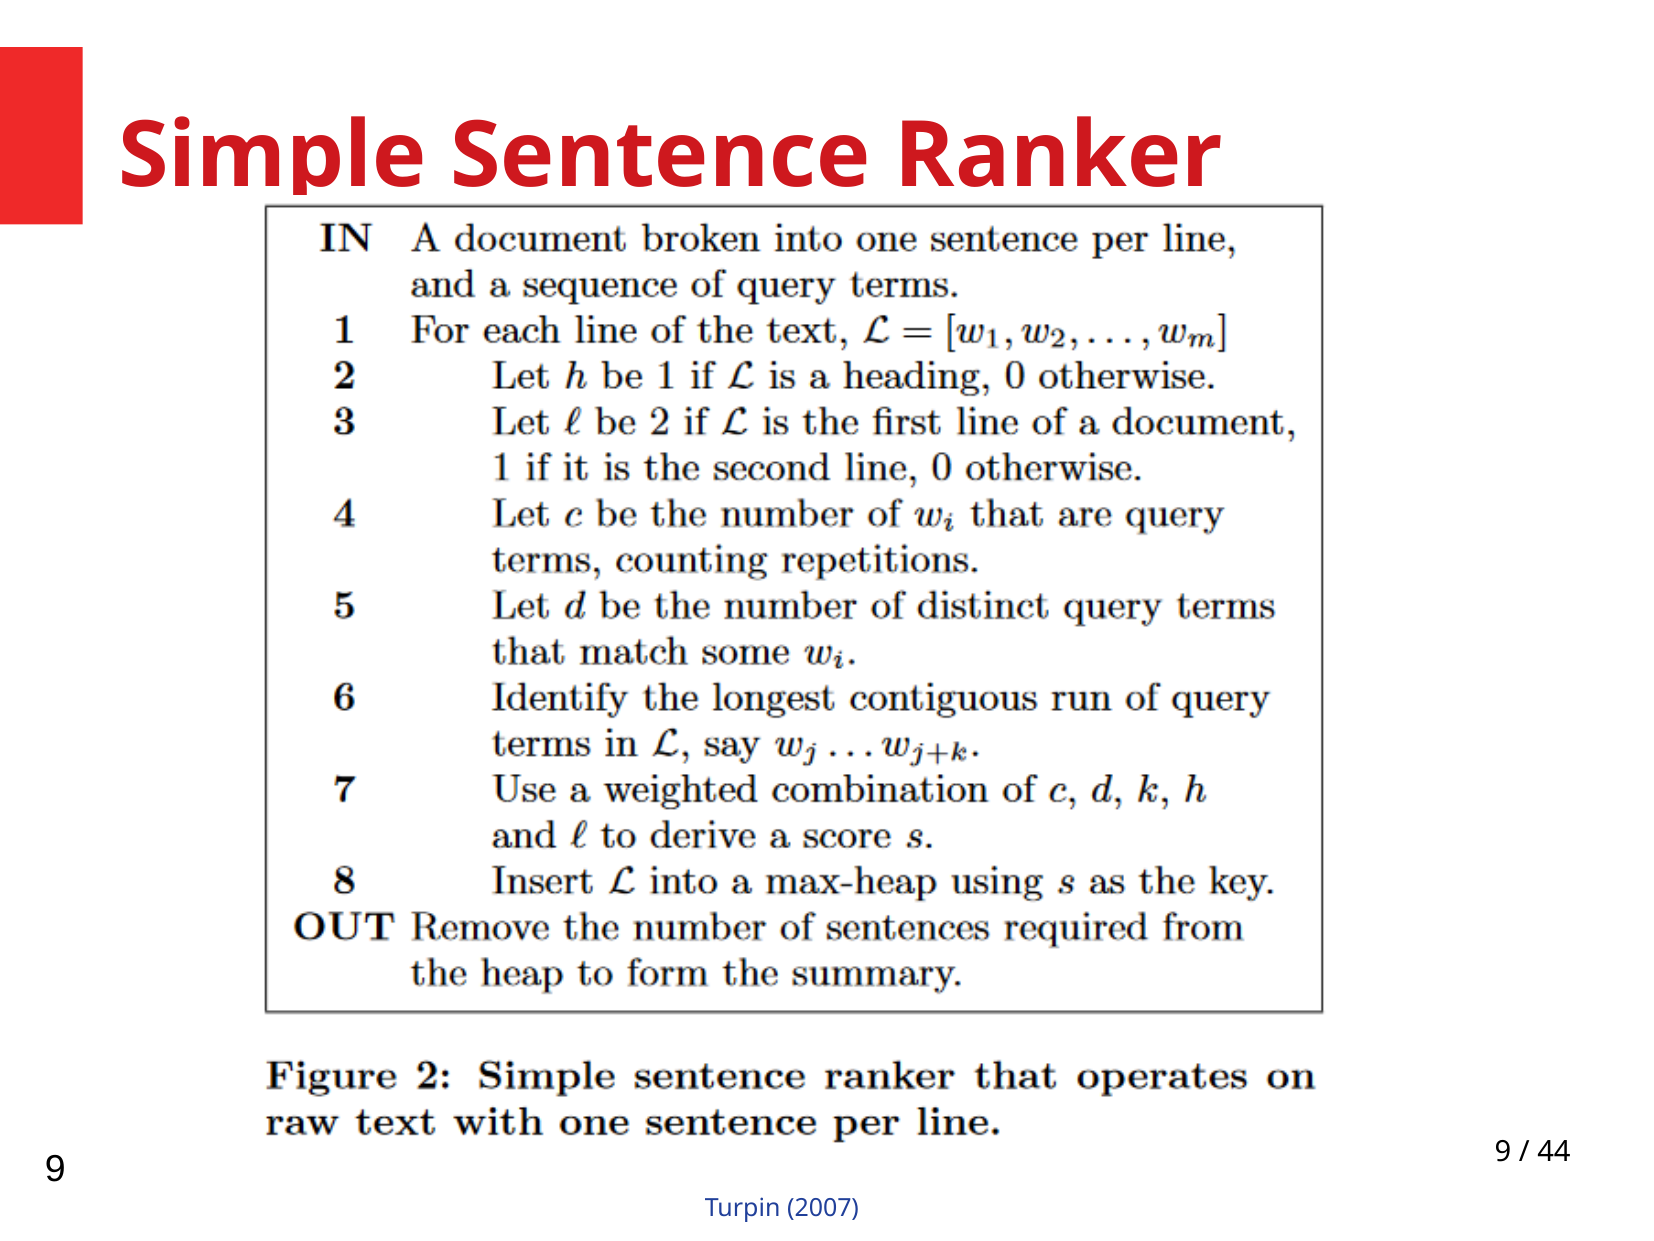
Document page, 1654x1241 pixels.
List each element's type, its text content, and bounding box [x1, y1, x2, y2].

text_box Turpin (2007) [690, 1182, 961, 1227]
picture [236, 195, 1351, 1171]
text_box 9 [30, 1140, 76, 1197]
title Simple Sentence Ranker [118, 49, 1571, 257]
